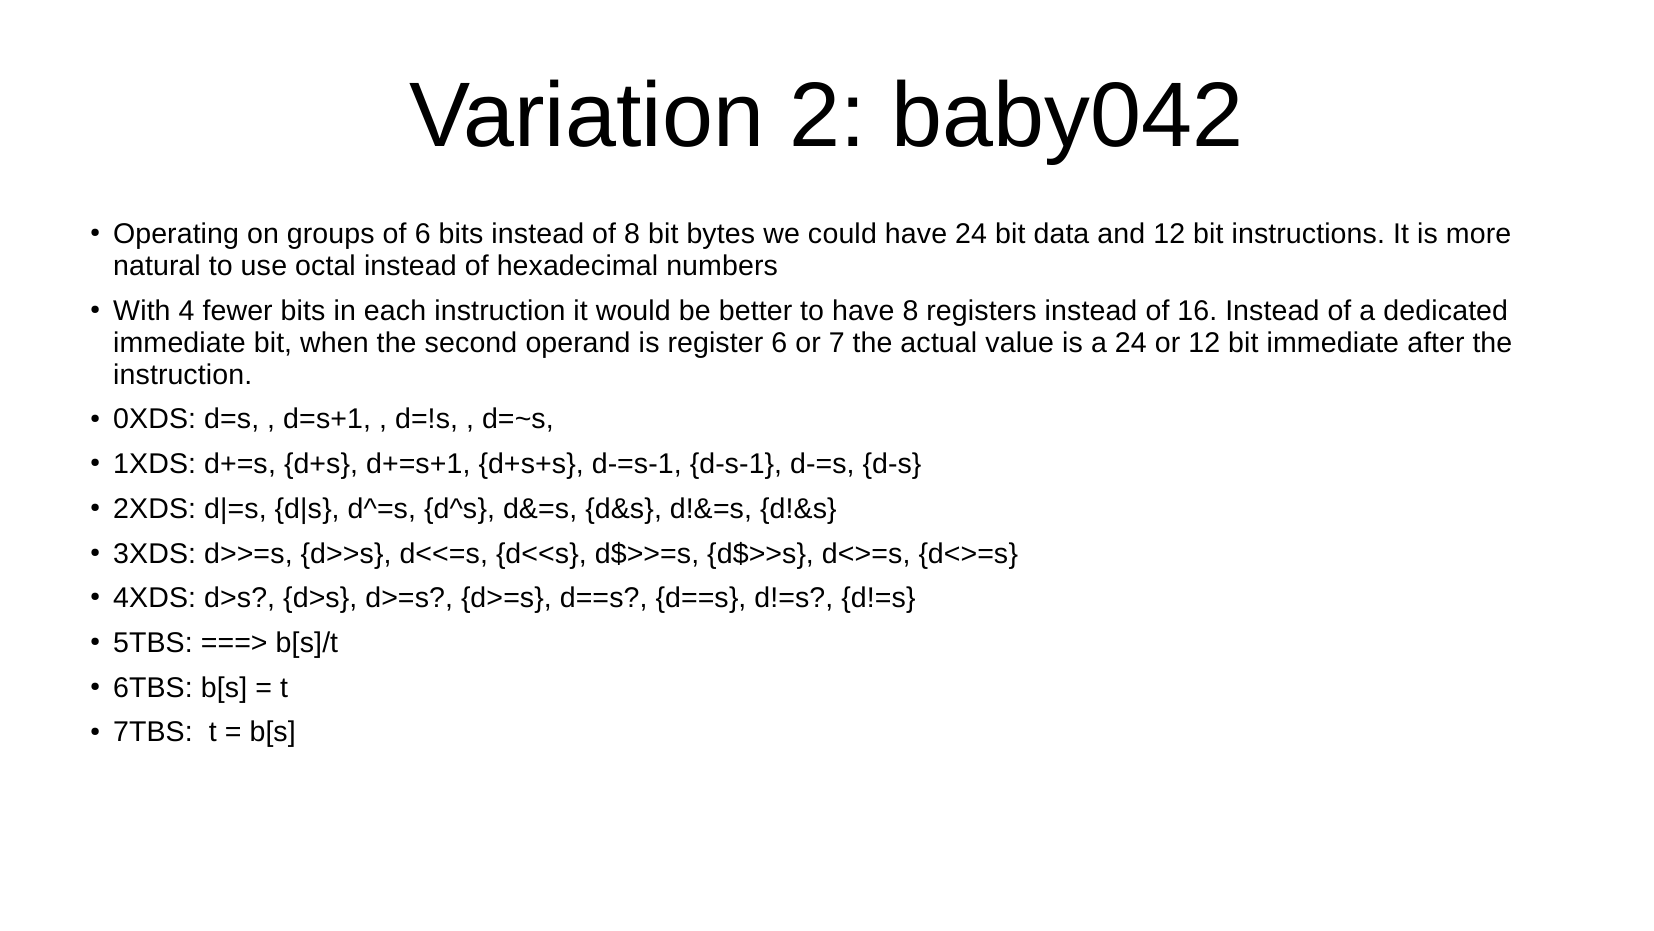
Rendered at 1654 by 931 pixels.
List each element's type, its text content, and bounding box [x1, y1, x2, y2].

list Operating on groups of 6 bits instead of 8 bit bytes we could have 24 bit data and 12 bit instructions. It is more natural to use octal instead of hexadecimal numbers With 4 fewer bits in each instruction it would be better to have 8 registers instead of 16. Instead of a dedicated immediate bit, when the second operand is register 6 or 7 the actual value is a 24 or 12 bit immediate after the instruction. 0XDS: d=s, , d=s+1, , d=!s, , d=~s, 1XDS: d+=s, {d+s}, d+=s+1, {d+s+s}, d-=s-1, {d-s-1}, d-=s, {d-s} 2XDS: d|=s, {d|s}, d^=s, {d^s}, d&=s, {d&s}, d!&=s, {d!&s} 3XDS: d>>=s, {d>>s}, d<<=s, {d<<s}, d$>>=s, {d$>>s}, d<>=s, {d<>=s} 4XDS: d>s?, {d>s}, d>=s?, {d>=s}, d==s?, {d==s}, d!=s?, {d!=s} 5TBS: ===> b[s]/t 6TBS: b[s] = t 7TBS: t = b[s] [82, 217, 1571, 758]
title Variation 2: baby042 [82, 37, 1571, 193]
